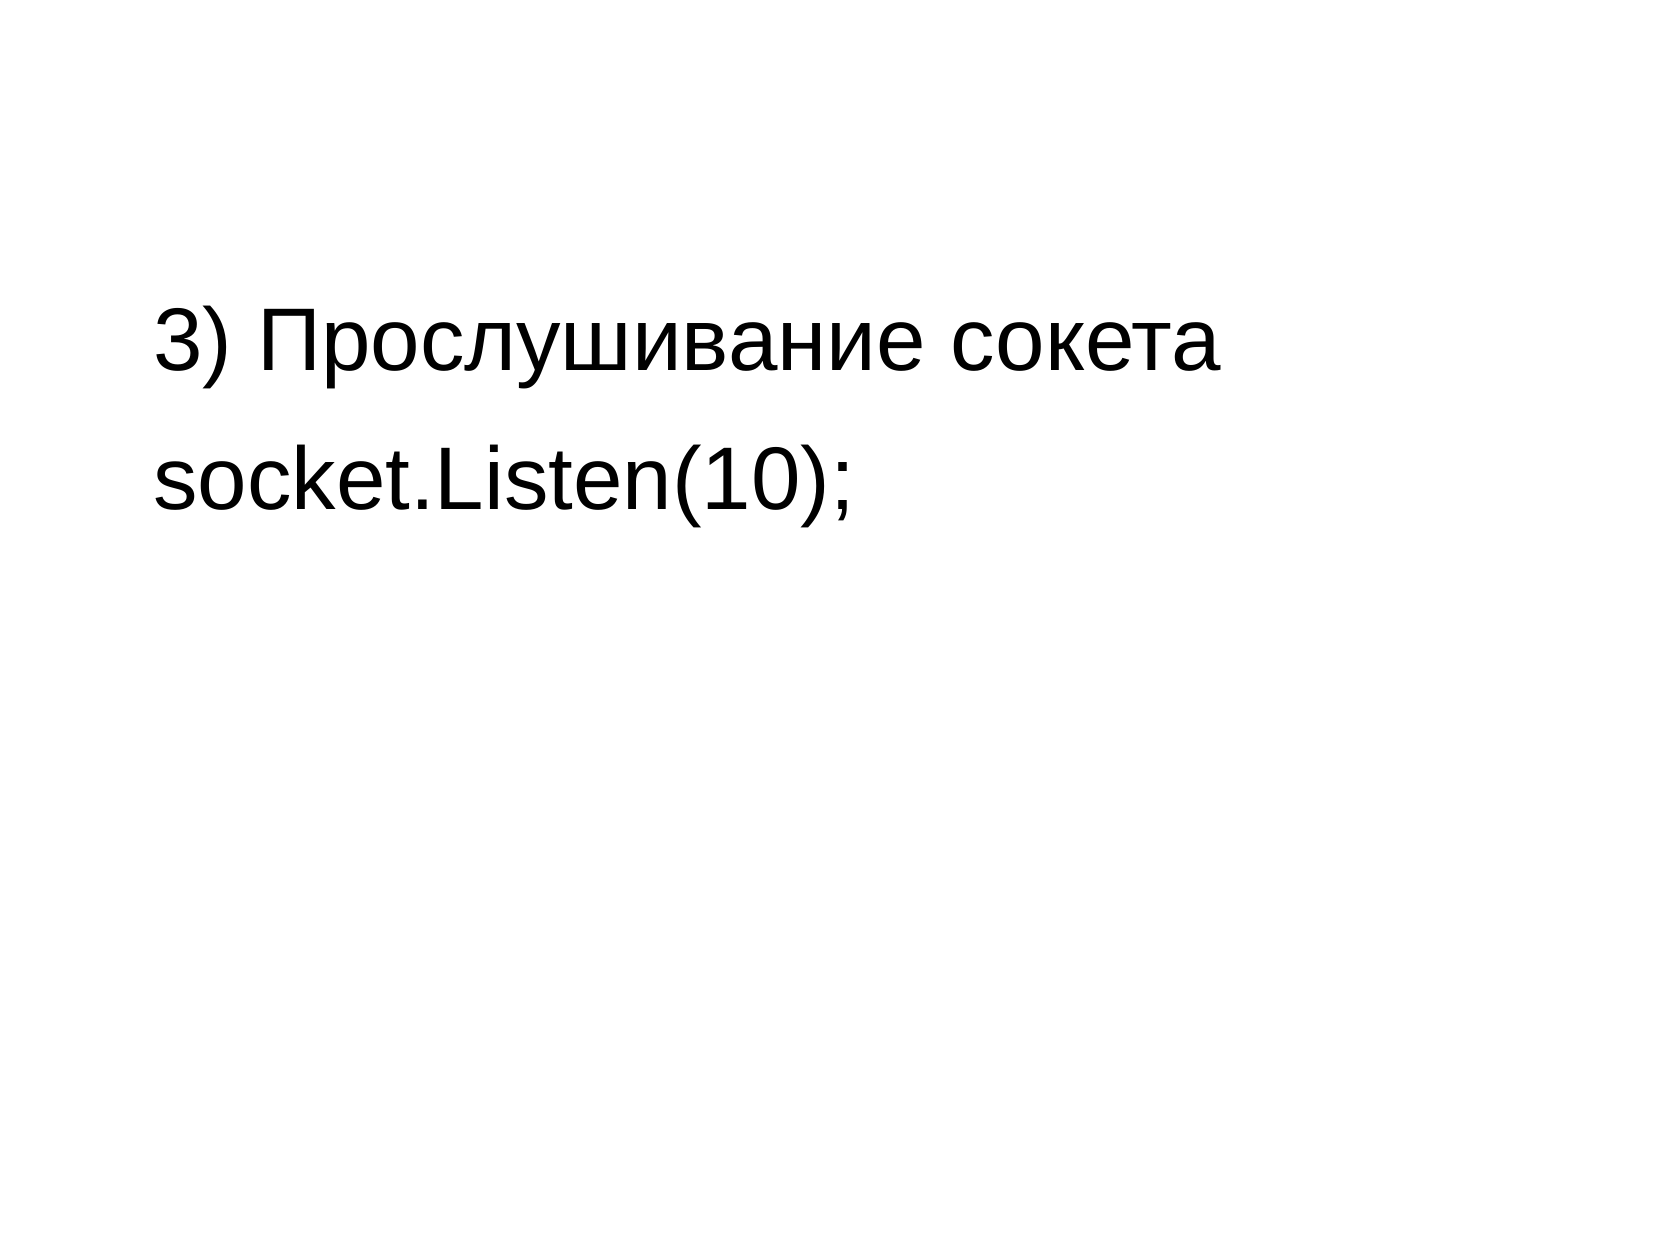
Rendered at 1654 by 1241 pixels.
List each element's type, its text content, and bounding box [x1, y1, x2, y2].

list 3) Прослушивание сокета socket.Listen(10); [82, 290, 1571, 1010]
